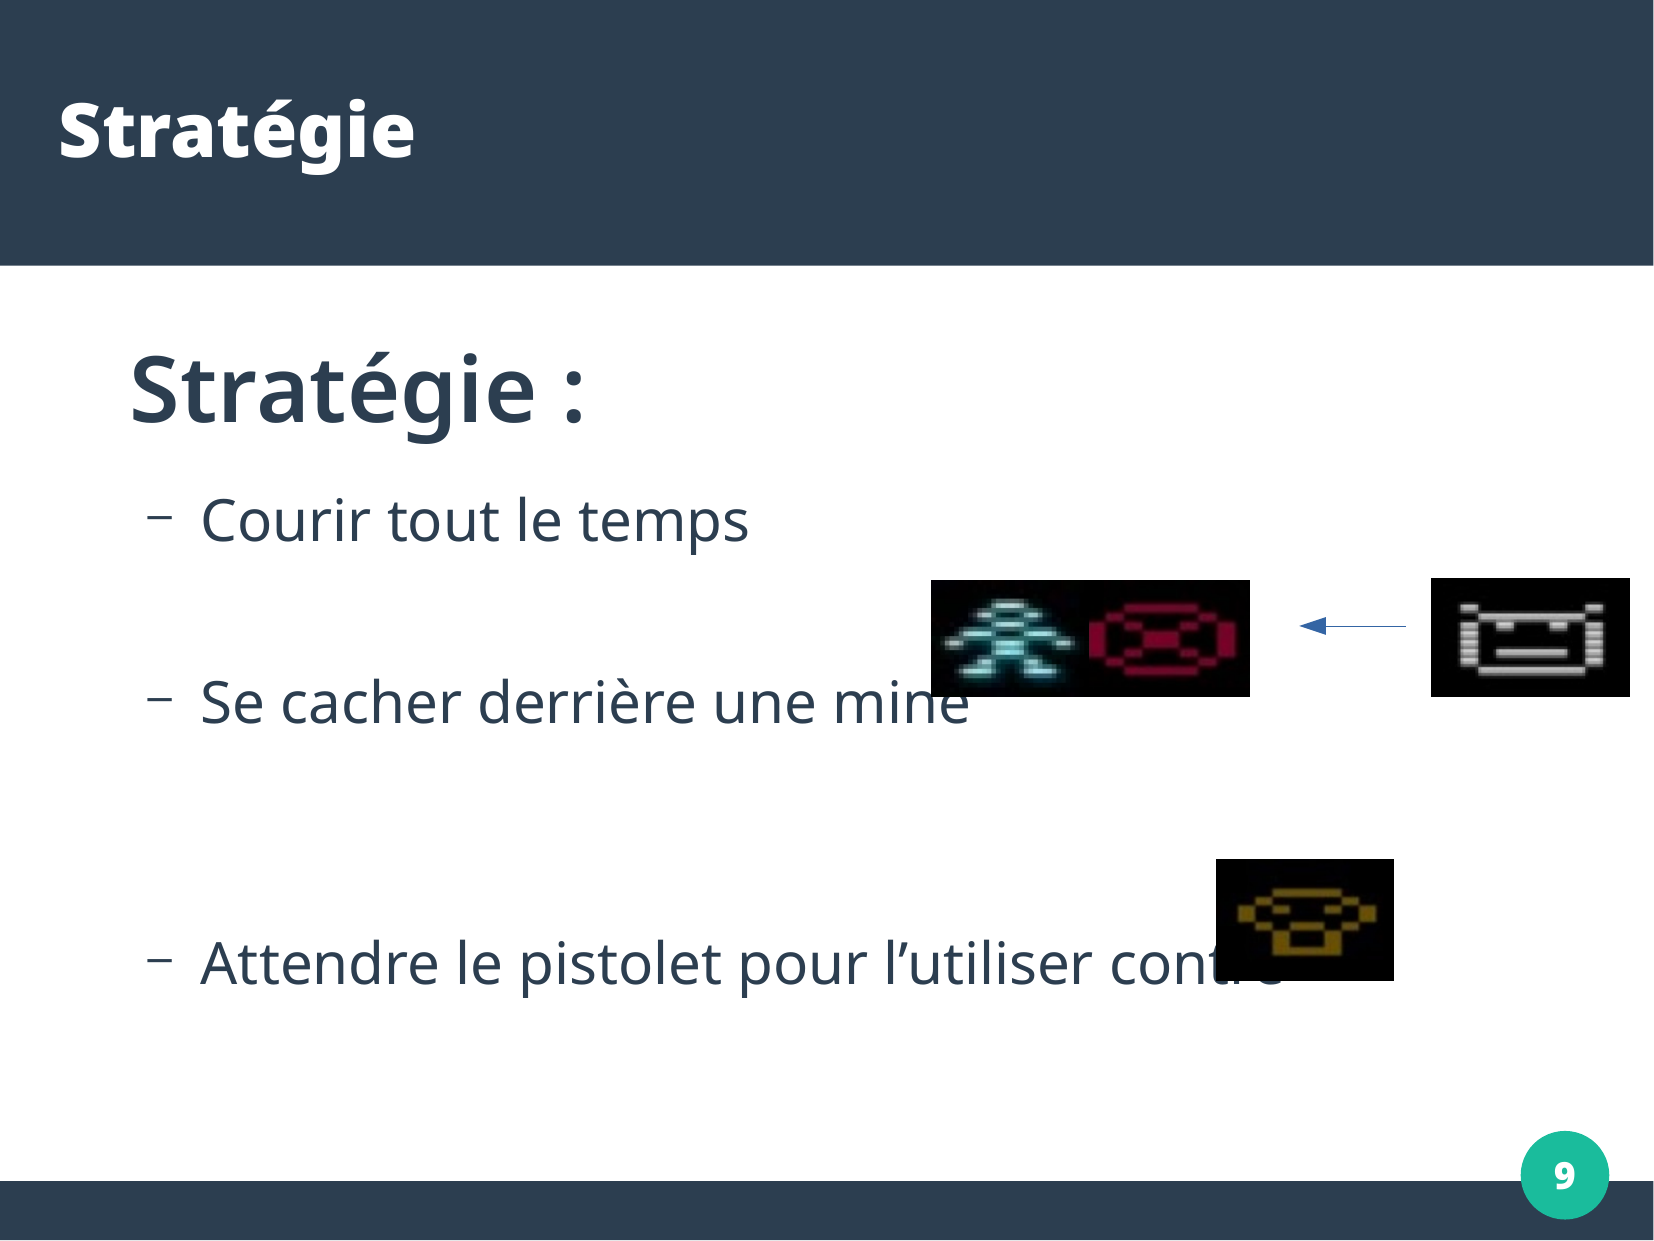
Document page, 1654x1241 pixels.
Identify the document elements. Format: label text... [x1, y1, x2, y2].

picture [1431, 578, 1630, 697]
list Stratégie : Courir tout le temps Se cacher derrière une mine Attendre le pistolet pour l’utiliser contre [59, 324, 1595, 1152]
picture [1216, 859, 1394, 981]
picture [931, 580, 1250, 697]
title Stratégie [59, 56, 1595, 200]
